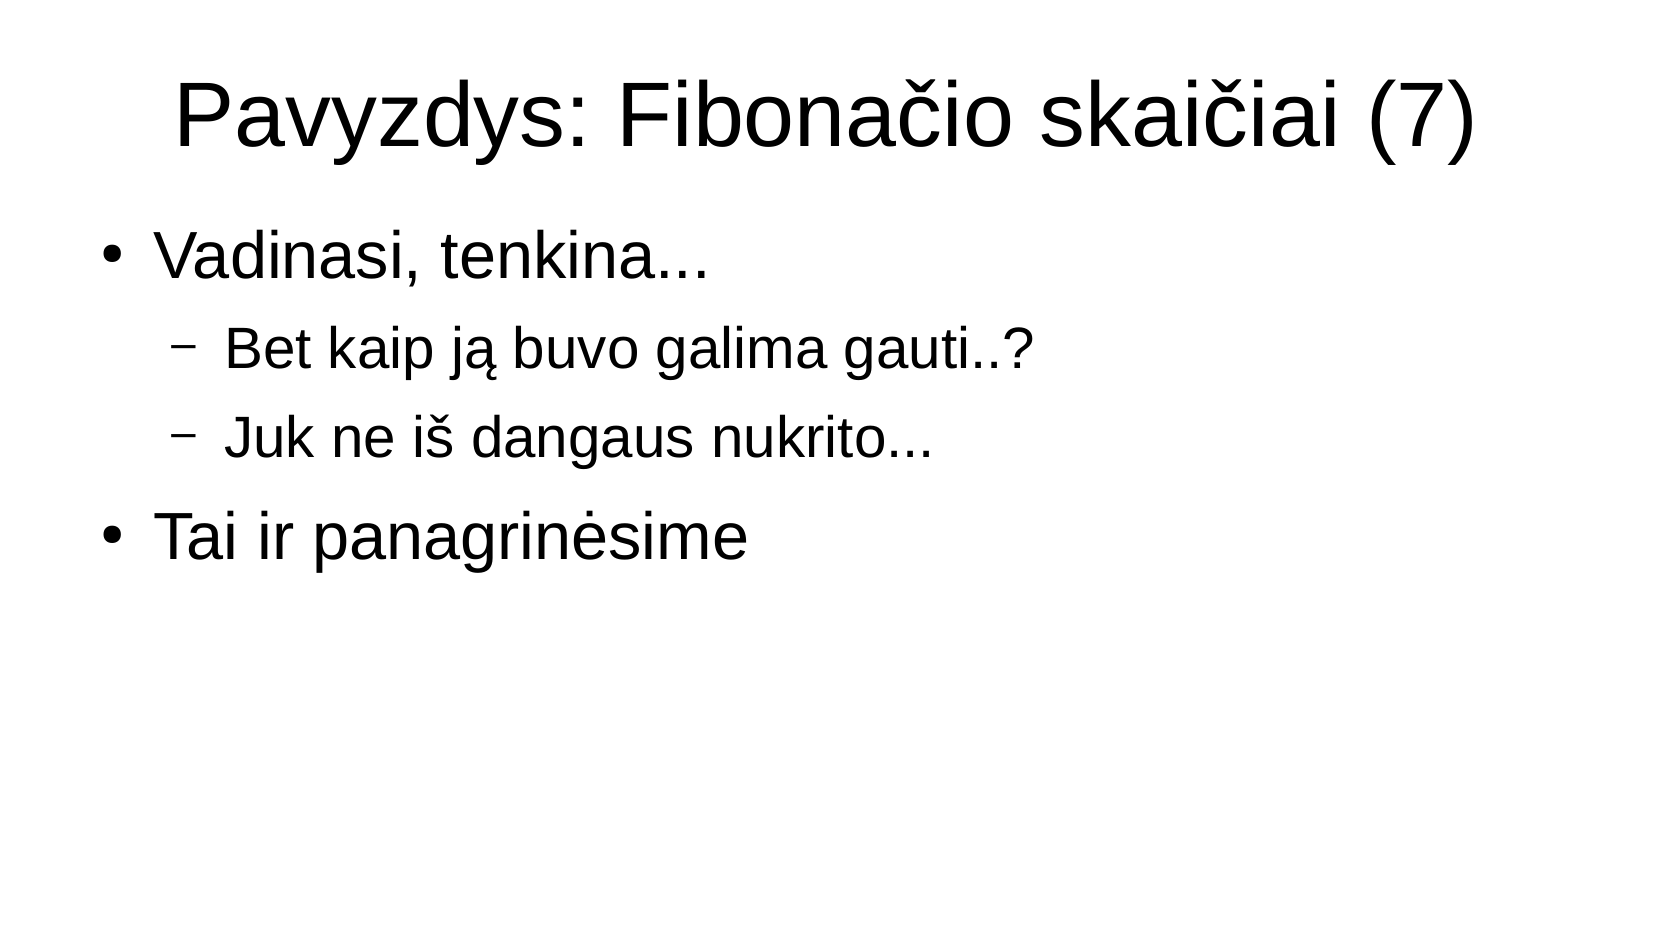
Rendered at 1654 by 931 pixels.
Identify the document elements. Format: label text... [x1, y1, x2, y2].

list Vadinasi, tenkina... Bet kaip ją buvo galima gauti..? Juk ne iš dangaus nukrito... Tai ir panagrinėsime [82, 217, 1571, 758]
title Pavyzdys: Fibonačio skaičiai (7) [82, 37, 1571, 193]
